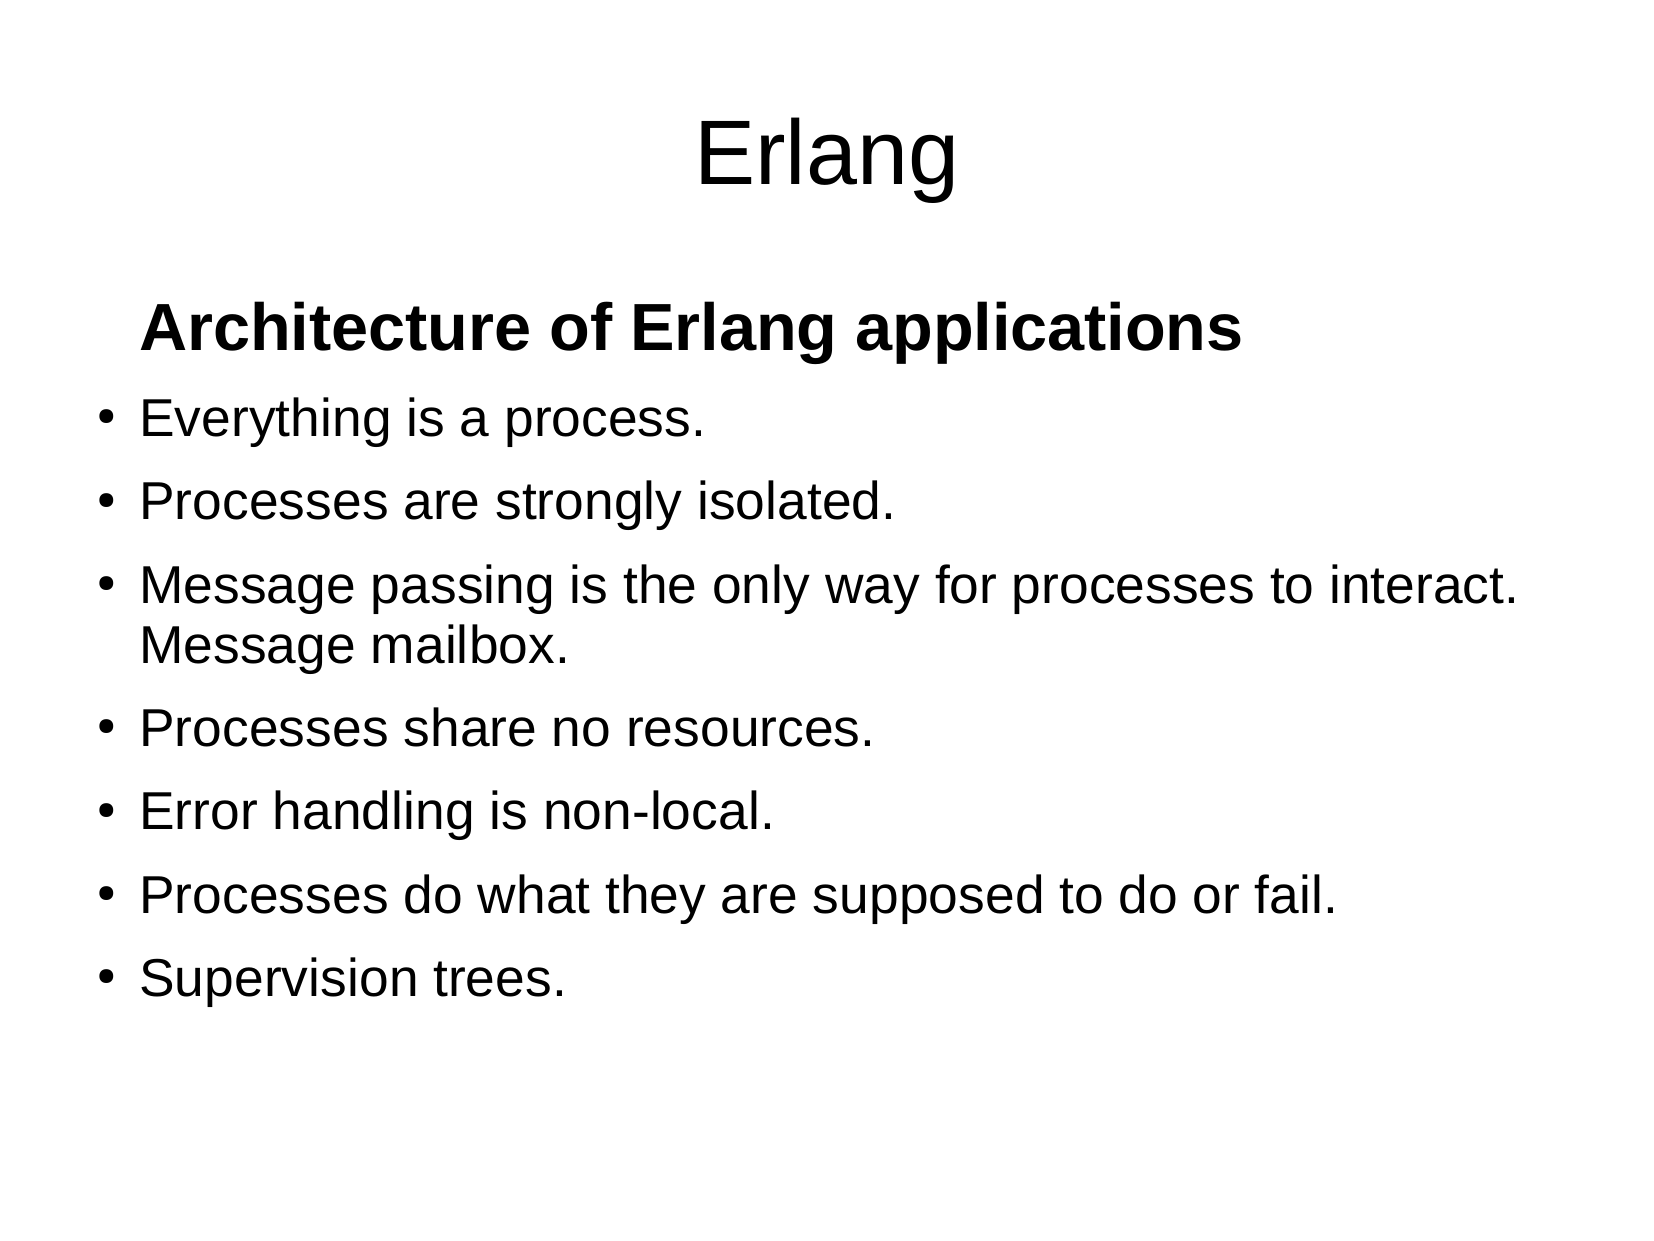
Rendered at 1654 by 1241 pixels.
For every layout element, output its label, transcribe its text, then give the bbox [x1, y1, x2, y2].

list Architecture of Erlang applications Everything is a process. Processes are strongly isolated. Message passing is the only way for processes to interact. Message mailbox. Processes share no resources. Error handling is non-local. Processes do what they are supposed to do or fail. Supervision trees. [82, 290, 1571, 1010]
title Erlang [82, 49, 1571, 257]
